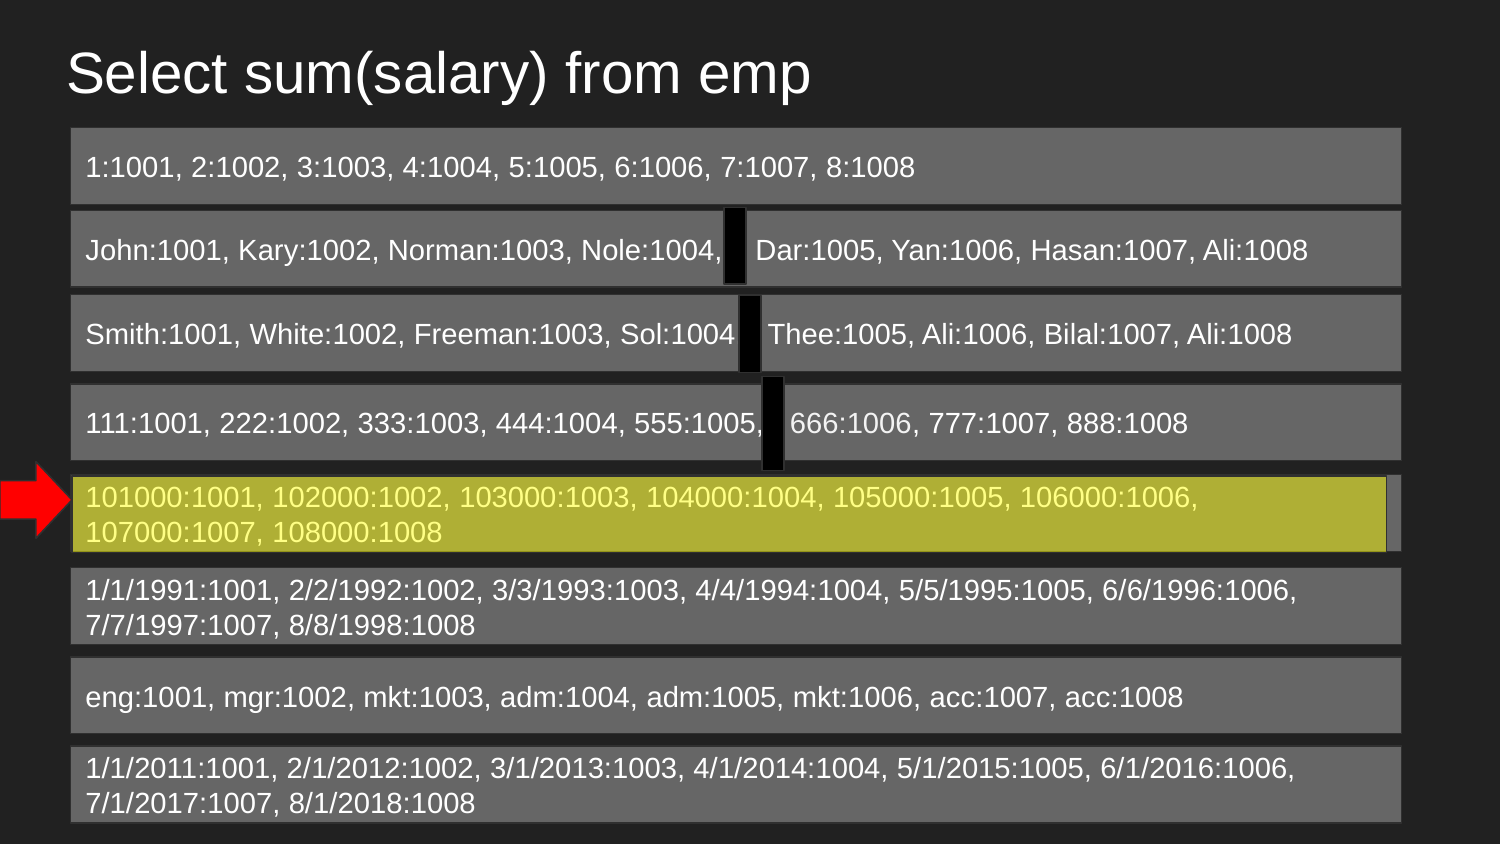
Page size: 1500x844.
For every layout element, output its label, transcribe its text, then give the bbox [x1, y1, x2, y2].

text_box [739, 295, 761, 373]
text_box 101000:1001, 102000:1002, 103000:1003, 104000:1004, 105000:1005, 106000:1006, 107000:1007, 108000:1008 [70, 474, 1402, 552]
text_box John:1001, Kary:1002, Norman:1003, Nole:1004, Dar:1005, Yan:1006, Hasan:1007, Ali:1008 [70, 210, 1402, 288]
text_box eng:1001, mgr:1002, mkt:1003, adm:1004, adm:1005, mkt:1006, acc:1007, acc:1008 [70, 656, 1402, 734]
text_box Smith:1001, White:1002, Freeman:1003, Sol:1004, Thee:1005, Ali:1006, Bilal:1007, Ali:1008 [70, 294, 1402, 372]
text_box [762, 376, 785, 471]
text_box [724, 207, 747, 285]
text_box 1:1001, 2:1002, 3:1003, 4:1004, 5:1005, 6:1006, 7:1007, 8:1008 [70, 127, 1402, 205]
text_box 1/1/2011:1001, 2/1/2012:1002, 3/1/2013:1003, 4/1/2014:1004, 5/1/2015:1005, 6/1/2016:1006, 7/1/2017:1007, 8/1/2018:1008 [70, 746, 1402, 823]
title Select sum(salary) from emp [51, 20, 1449, 115]
text_box [0, 461, 1387, 553]
text_box 111:1001, 222:1002, 333:1003, 444:1004, 555:1005, 666:1006, 777:1007, 888:1008 [70, 383, 762, 461]
text_box 1/1/1991:1001, 2/2/1992:1002, 3/3/1993:1003, 4/4/1994:1004, 5/5/1995:1005, 6/6/1996:1006, 7/7/1997:1007, 8/8/1998:1008 [70, 567, 1402, 645]
text_box 111:1001, 222:1002, 333:1003, 444:1004, 555:1005, 666:1006, 777:1007, 888:1008 [785, 383, 1402, 461]
